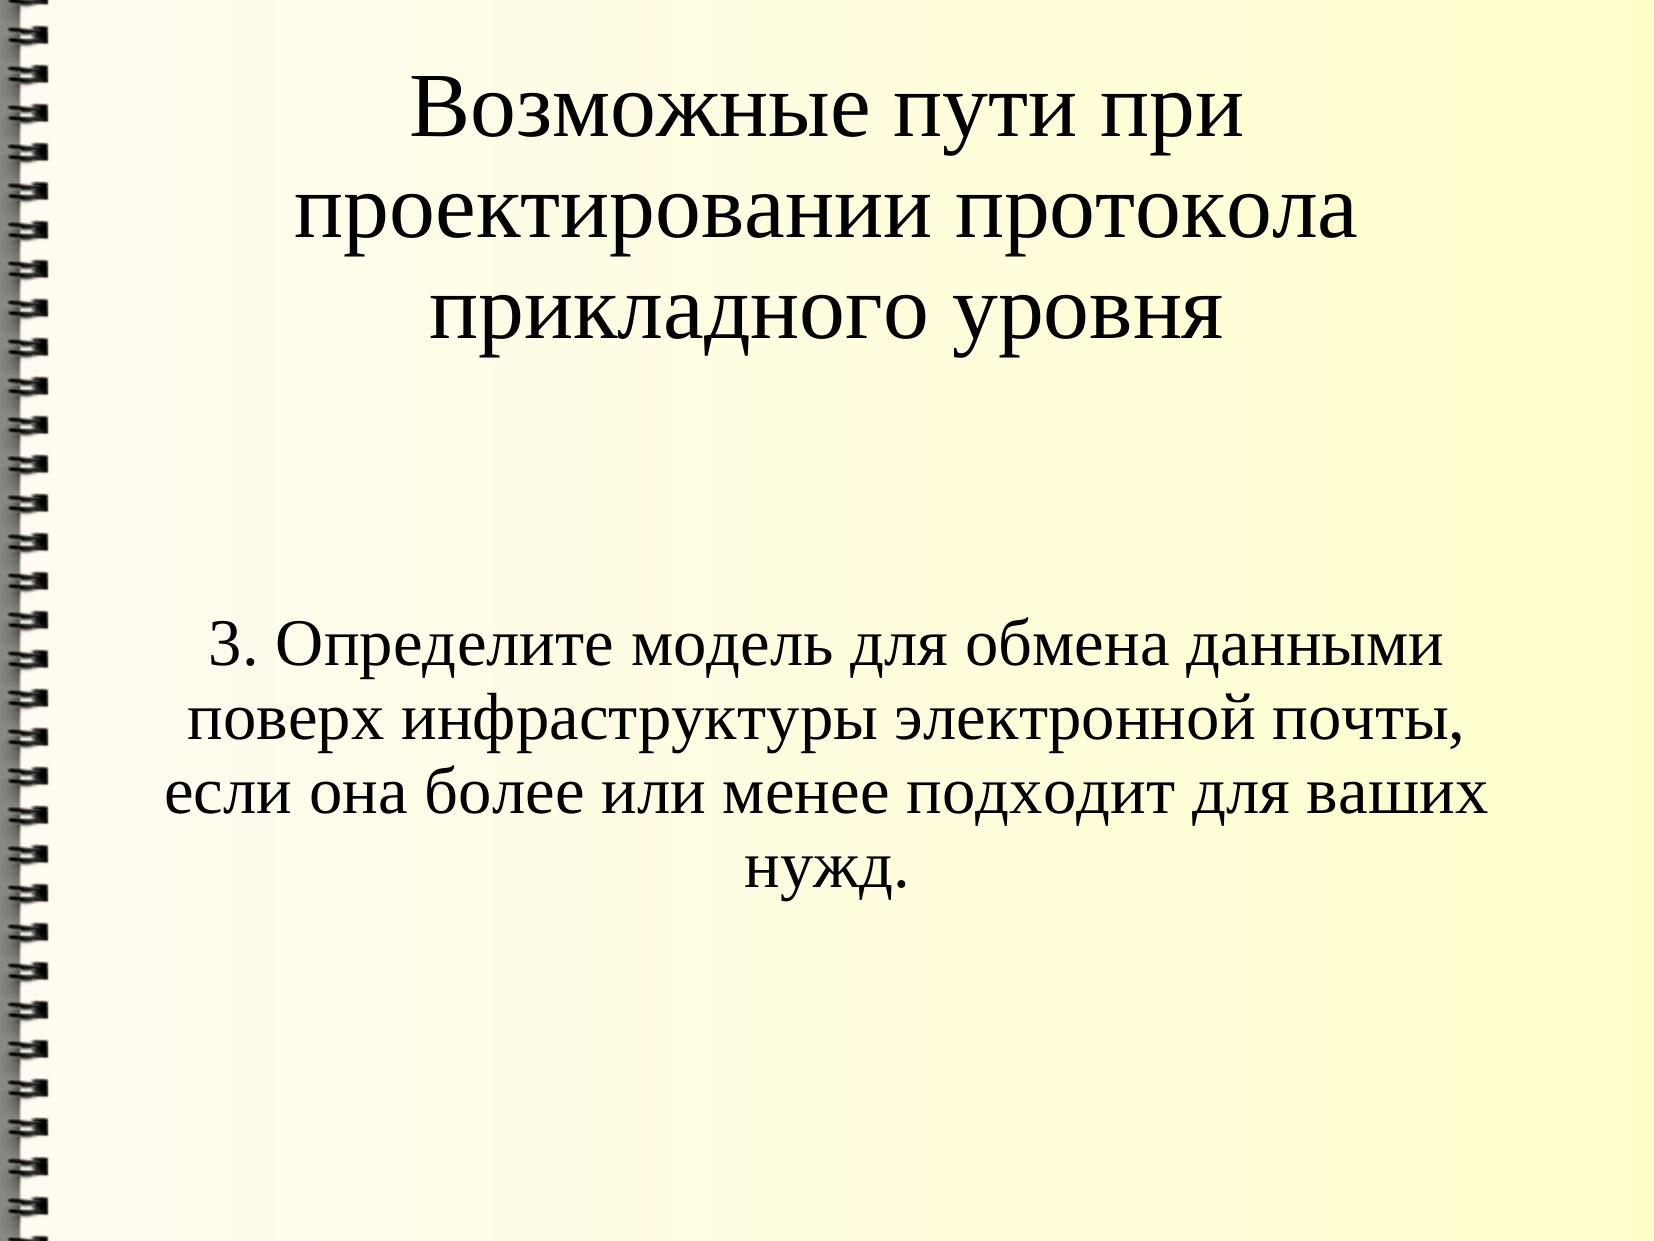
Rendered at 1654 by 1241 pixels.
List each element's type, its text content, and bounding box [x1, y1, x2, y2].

title Возможные пути при проектировании протокола прикладного уровня [121, 54, 1534, 344]
subtitle 3. Определите модель для обмена данными поверх инфраструктуры электронной почты, если она более или менее подходит для ваших нужд. [121, 344, 1534, 1164]
picture [0, 0, 1654, 1241]
